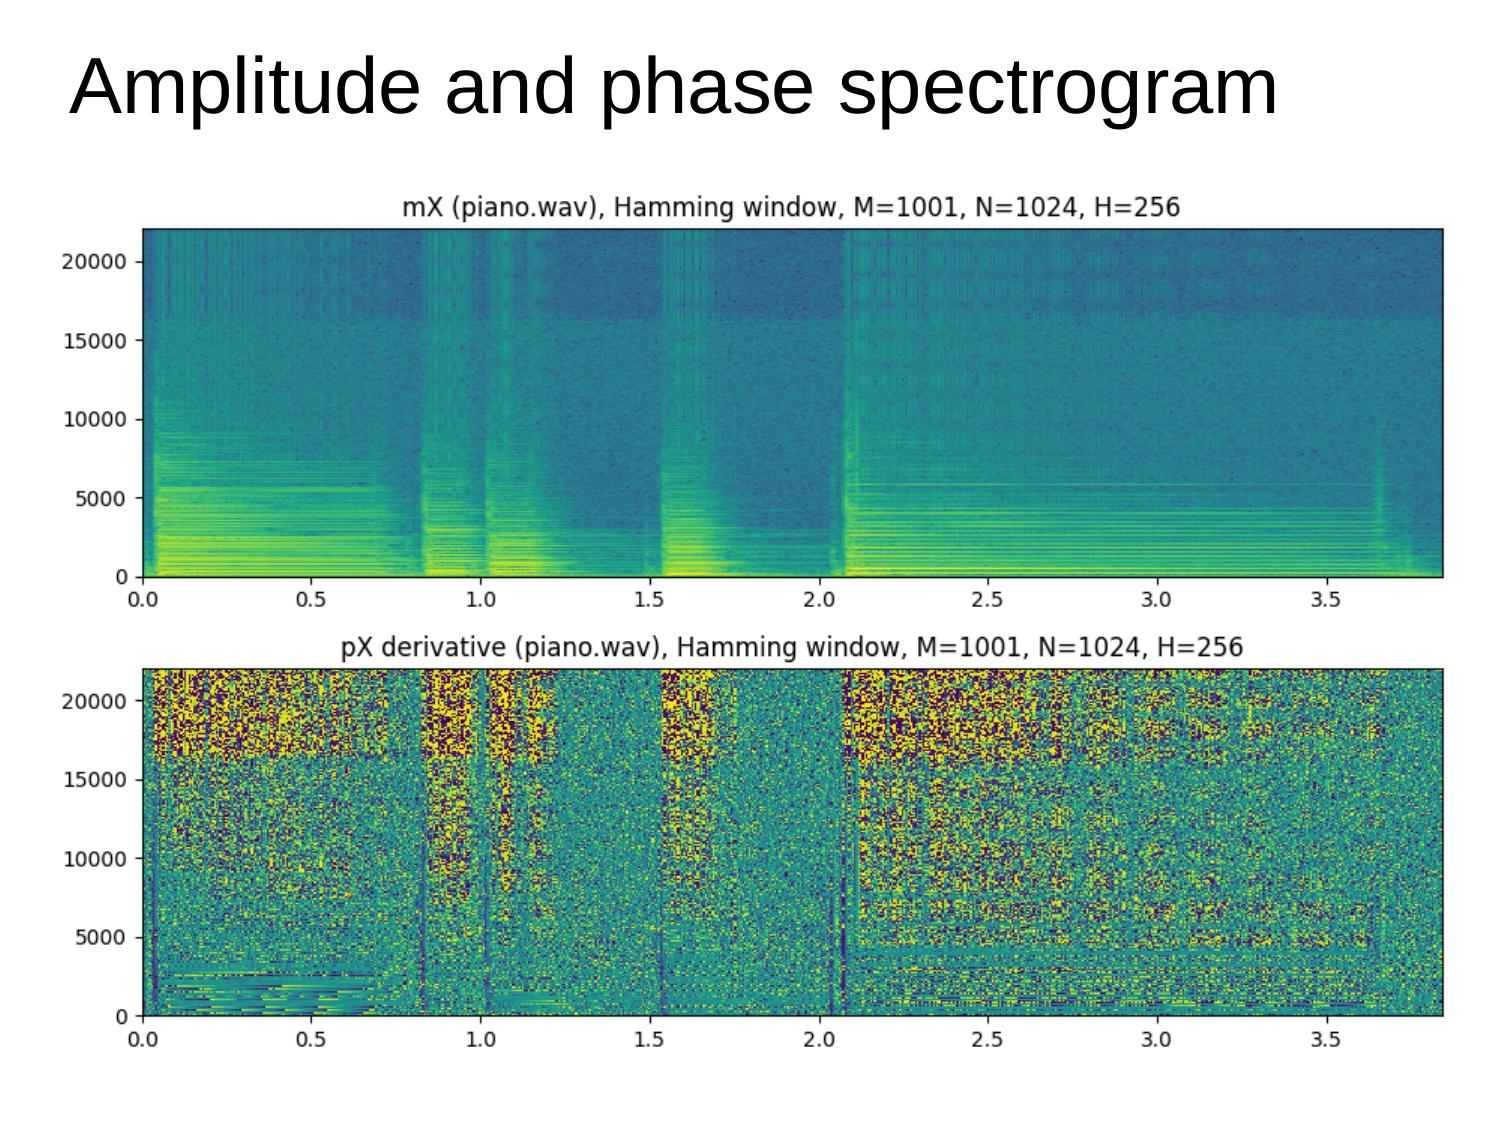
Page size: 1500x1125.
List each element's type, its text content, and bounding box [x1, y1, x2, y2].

title Amplitude and phase spectrogram [69, 0, 1420, 173]
picture [39, 173, 1465, 1074]
